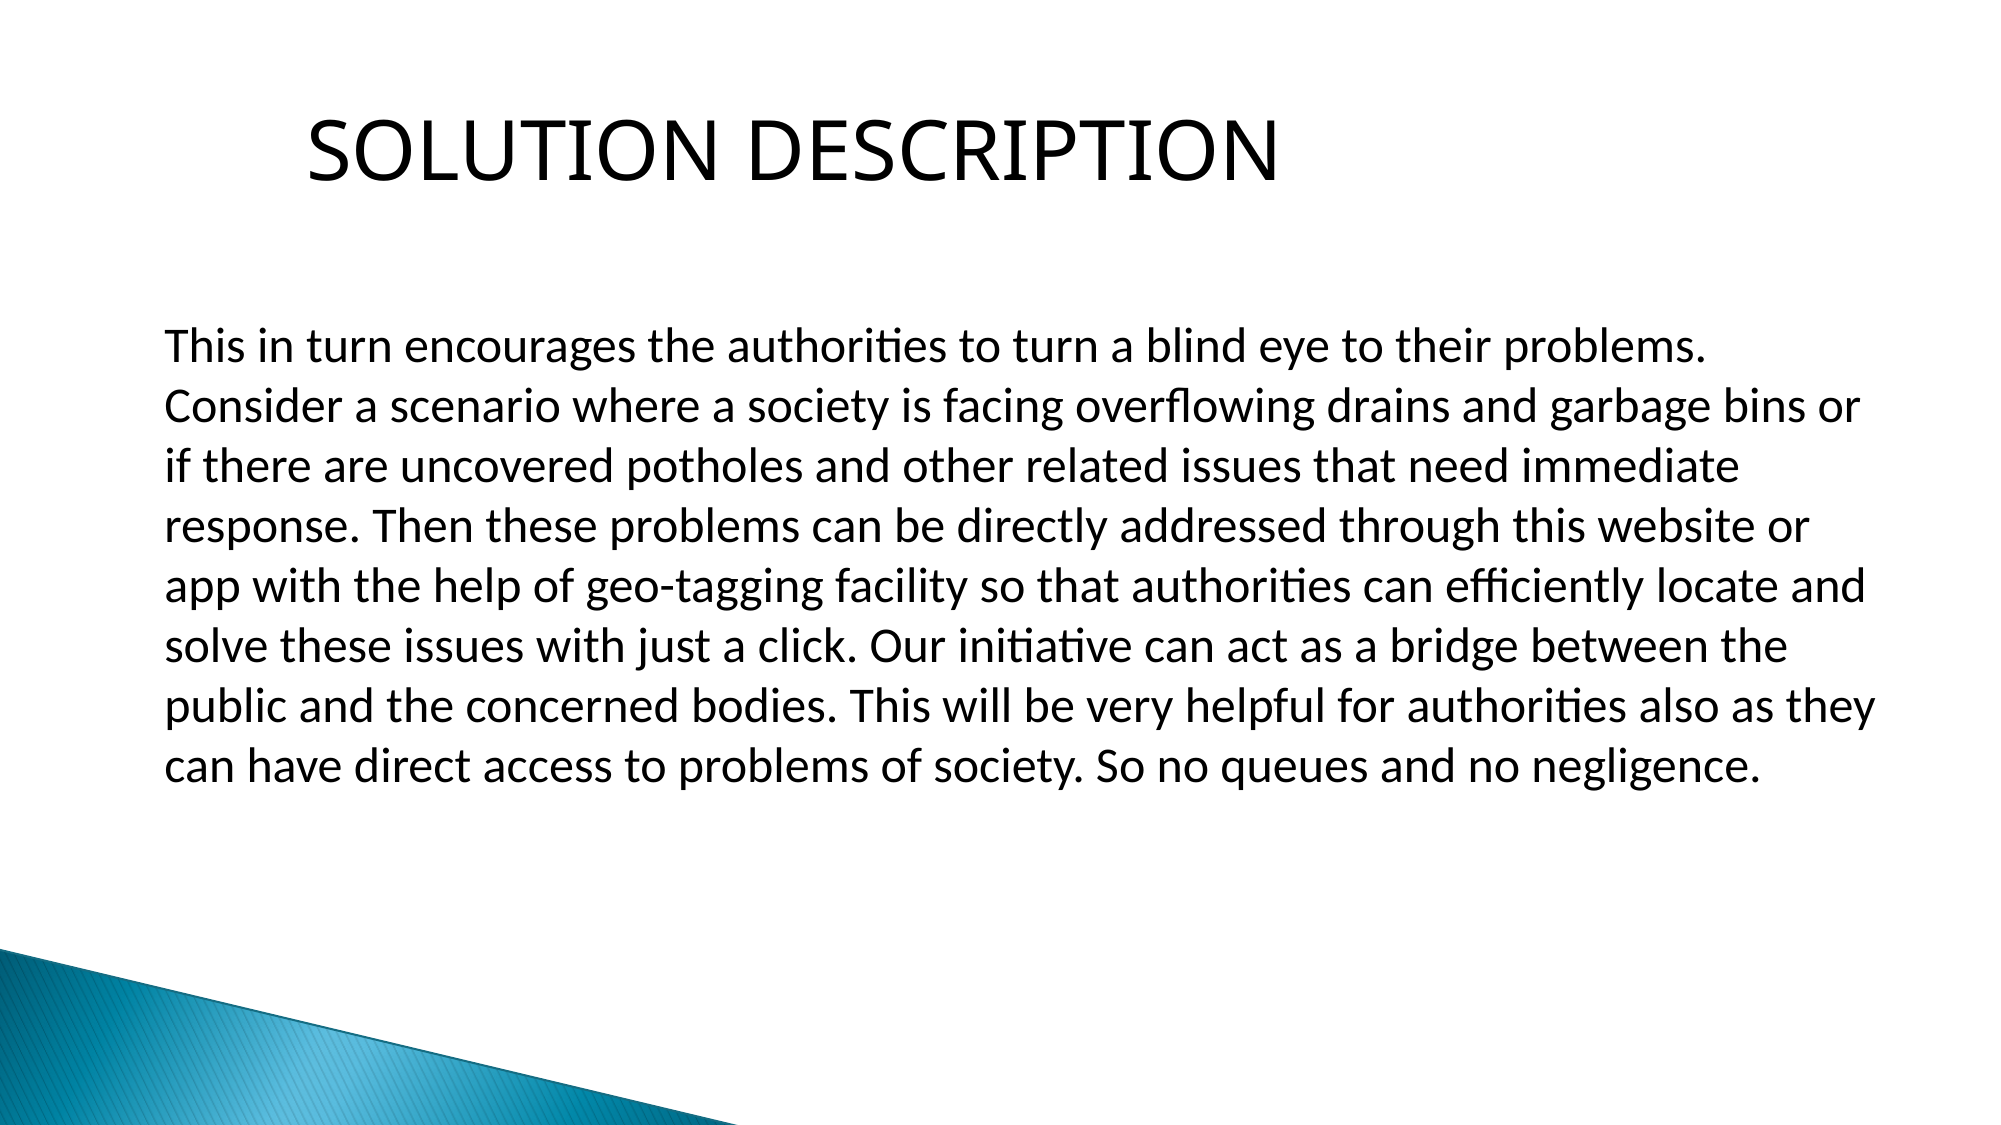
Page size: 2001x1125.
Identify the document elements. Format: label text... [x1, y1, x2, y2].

text_box This in turn encourages the authorities to turn a blind eye to their problems. Consider a scenario where a society is facing overflowing drains and garbage bins or if there are uncovered potholes and other related issues that need immediate response. Then these problems can be directly addressed through this website or app with the help of geo-tagging facility so that authorities can efficiently locate and solve these issues with just a click. Our initiative can act as a bridge between the public and the concerned bodies. This will be very helpful for authorities also as they can have direct access to problems of society. So no queues and no negligence. [149, 305, 1910, 800]
text_box SOLUTION DESCRIPTION [291, 0, 1811, 295]
